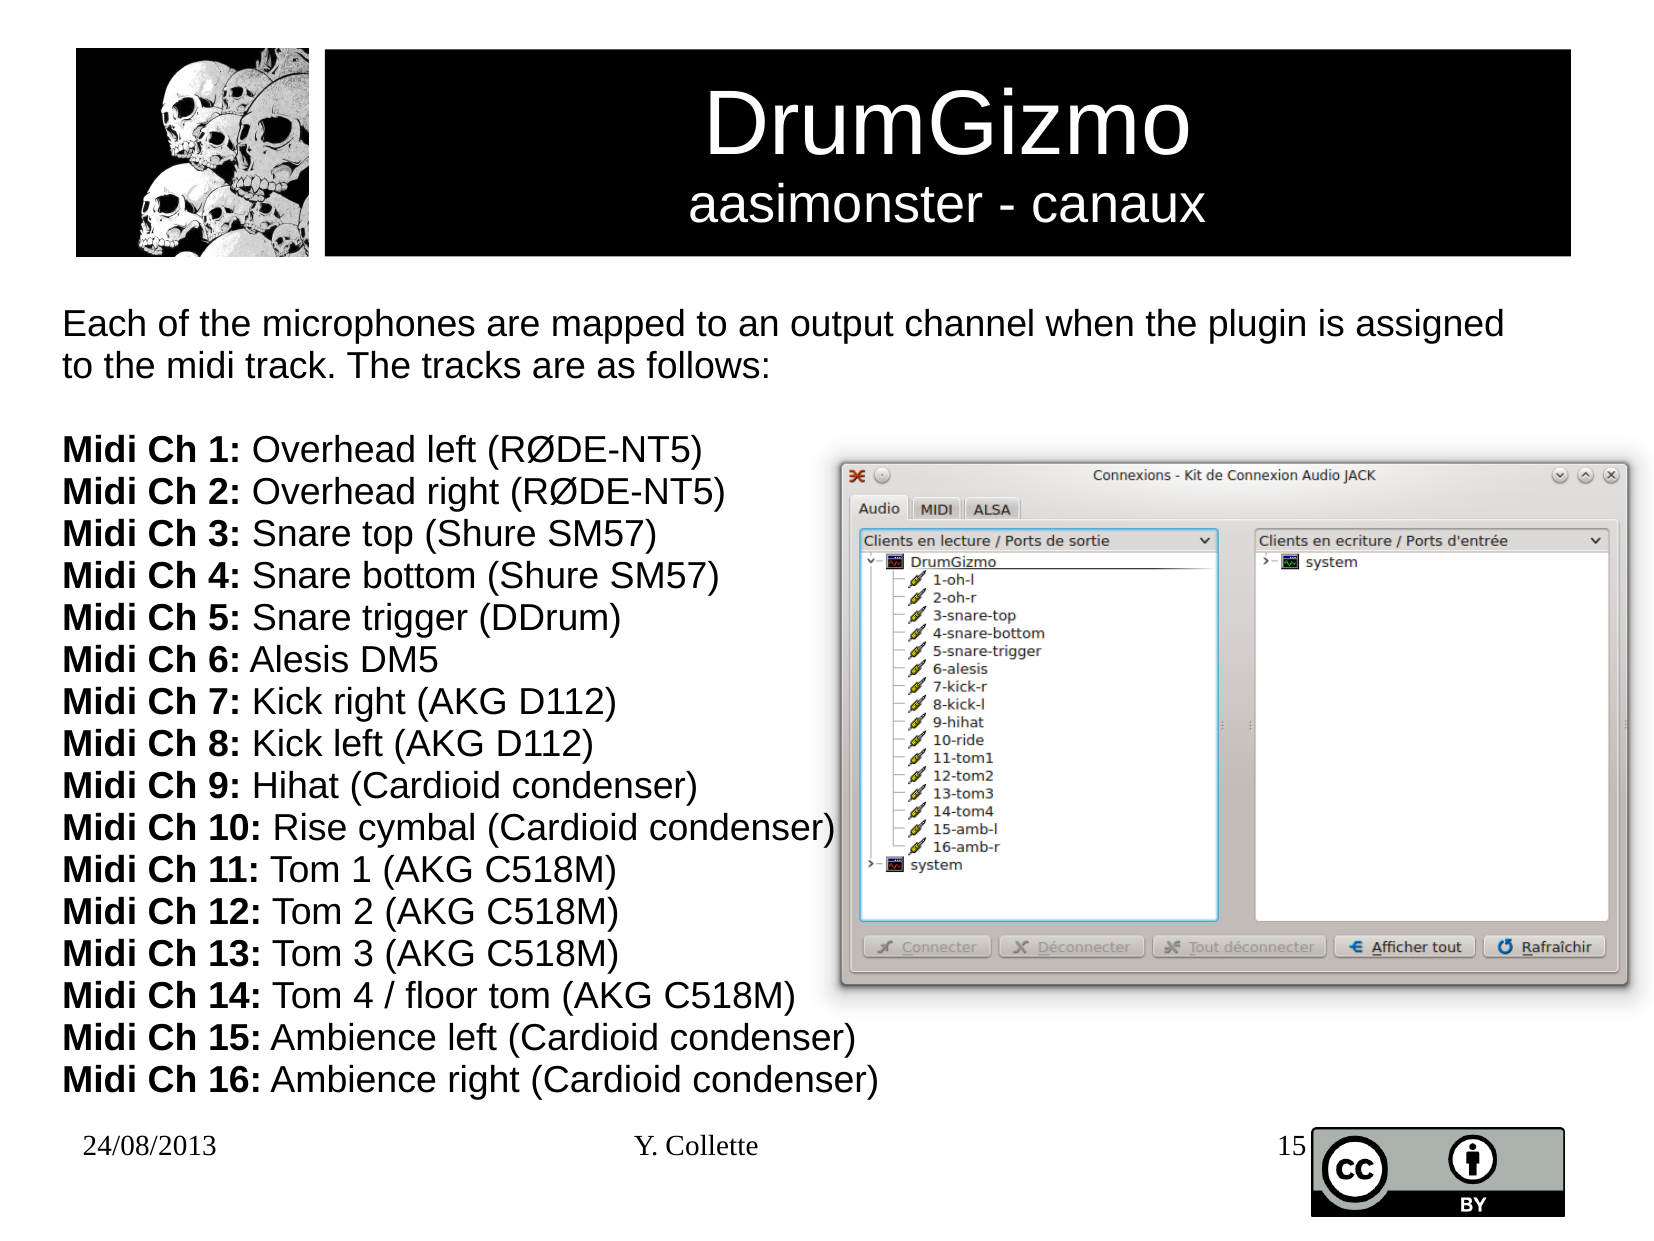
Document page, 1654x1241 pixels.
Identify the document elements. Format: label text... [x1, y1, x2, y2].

picture [1536, 419, 1654, 1029]
picture [76, 48, 309, 257]
picture [1311, 1127, 1565, 1217]
title DrumGizmo aasimonster - canaux [324, 49, 1571, 257]
text_box Each of the microphones are mapped to an output channel when the plugin is assigned to the midi track. The tracks are as follows: Midi Ch 1: Overhead left (RØDE-NT5) Midi Ch 2: Overhead right (RØDE-NT5) Midi Ch 3: Snare top (Shure SM57) Midi Ch 4: Snare bottom (Shure SM57) Midi Ch 5: Snare trigger (DDrum) Midi Ch 6: Alesis DM5 Midi Ch 7: Kick right (AKG D112) Midi Ch 8: Kick left (AKG D112) Midi Ch 9: Hihat (Cardioid condenser) Midi Ch 10: Rise cymbal (Cardioid condenser) Midi Ch 11: Tom 1 (AKG C518M) Midi Ch 12: Tom 2 (AKG C518M) Midi Ch 13: Tom 3 (AKG C518M) Midi Ch 14: Tom 4 / floor tom (AKG C518M) Midi Ch 15: Ambience left (Cardioid condenser) Midi Ch 16: Ambience right (Cardioid condenser) [47, 295, 1536, 1150]
